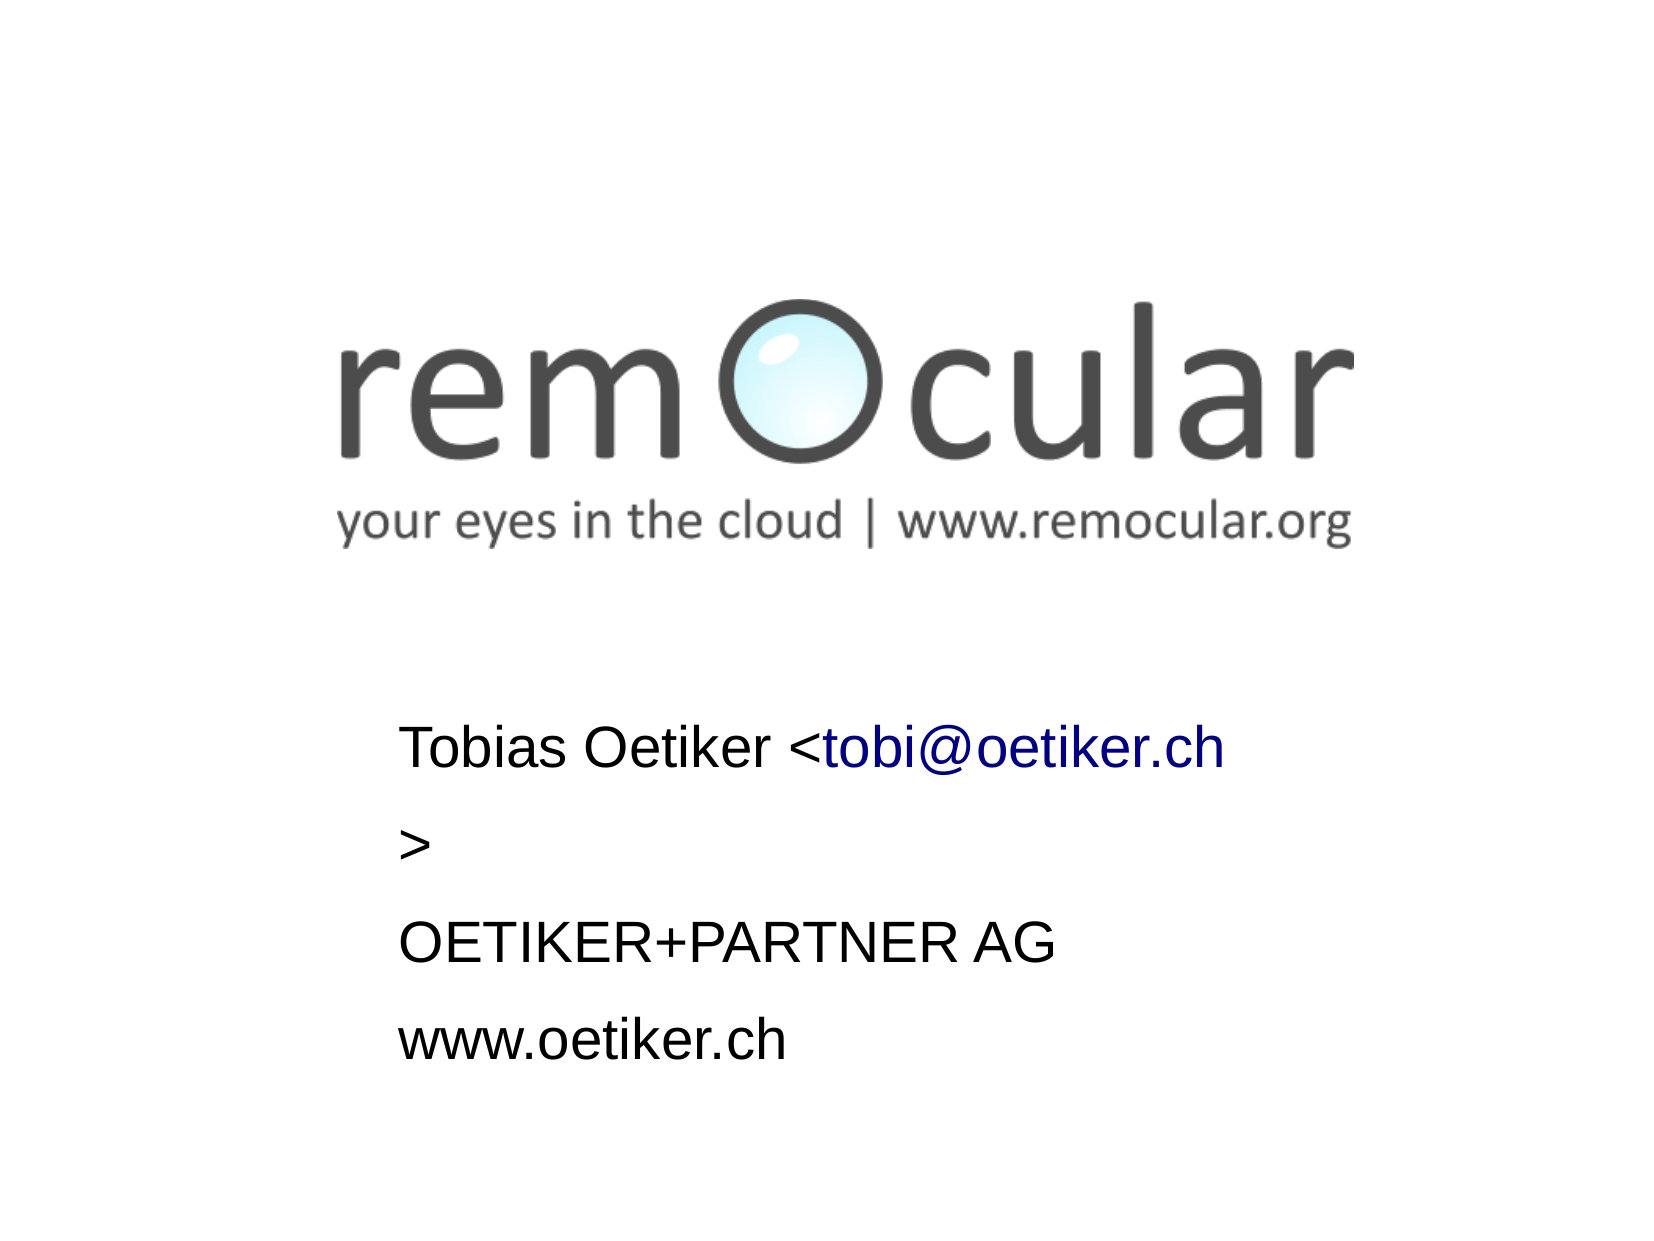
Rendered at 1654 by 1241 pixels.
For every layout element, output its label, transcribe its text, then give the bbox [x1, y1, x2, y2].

text_box Tobias Oetiker <tobi@oetiker.ch> OETIKER+PARTNER AG www.oetiker.ch [384, 675, 1276, 950]
picture [337, 299, 1354, 549]
